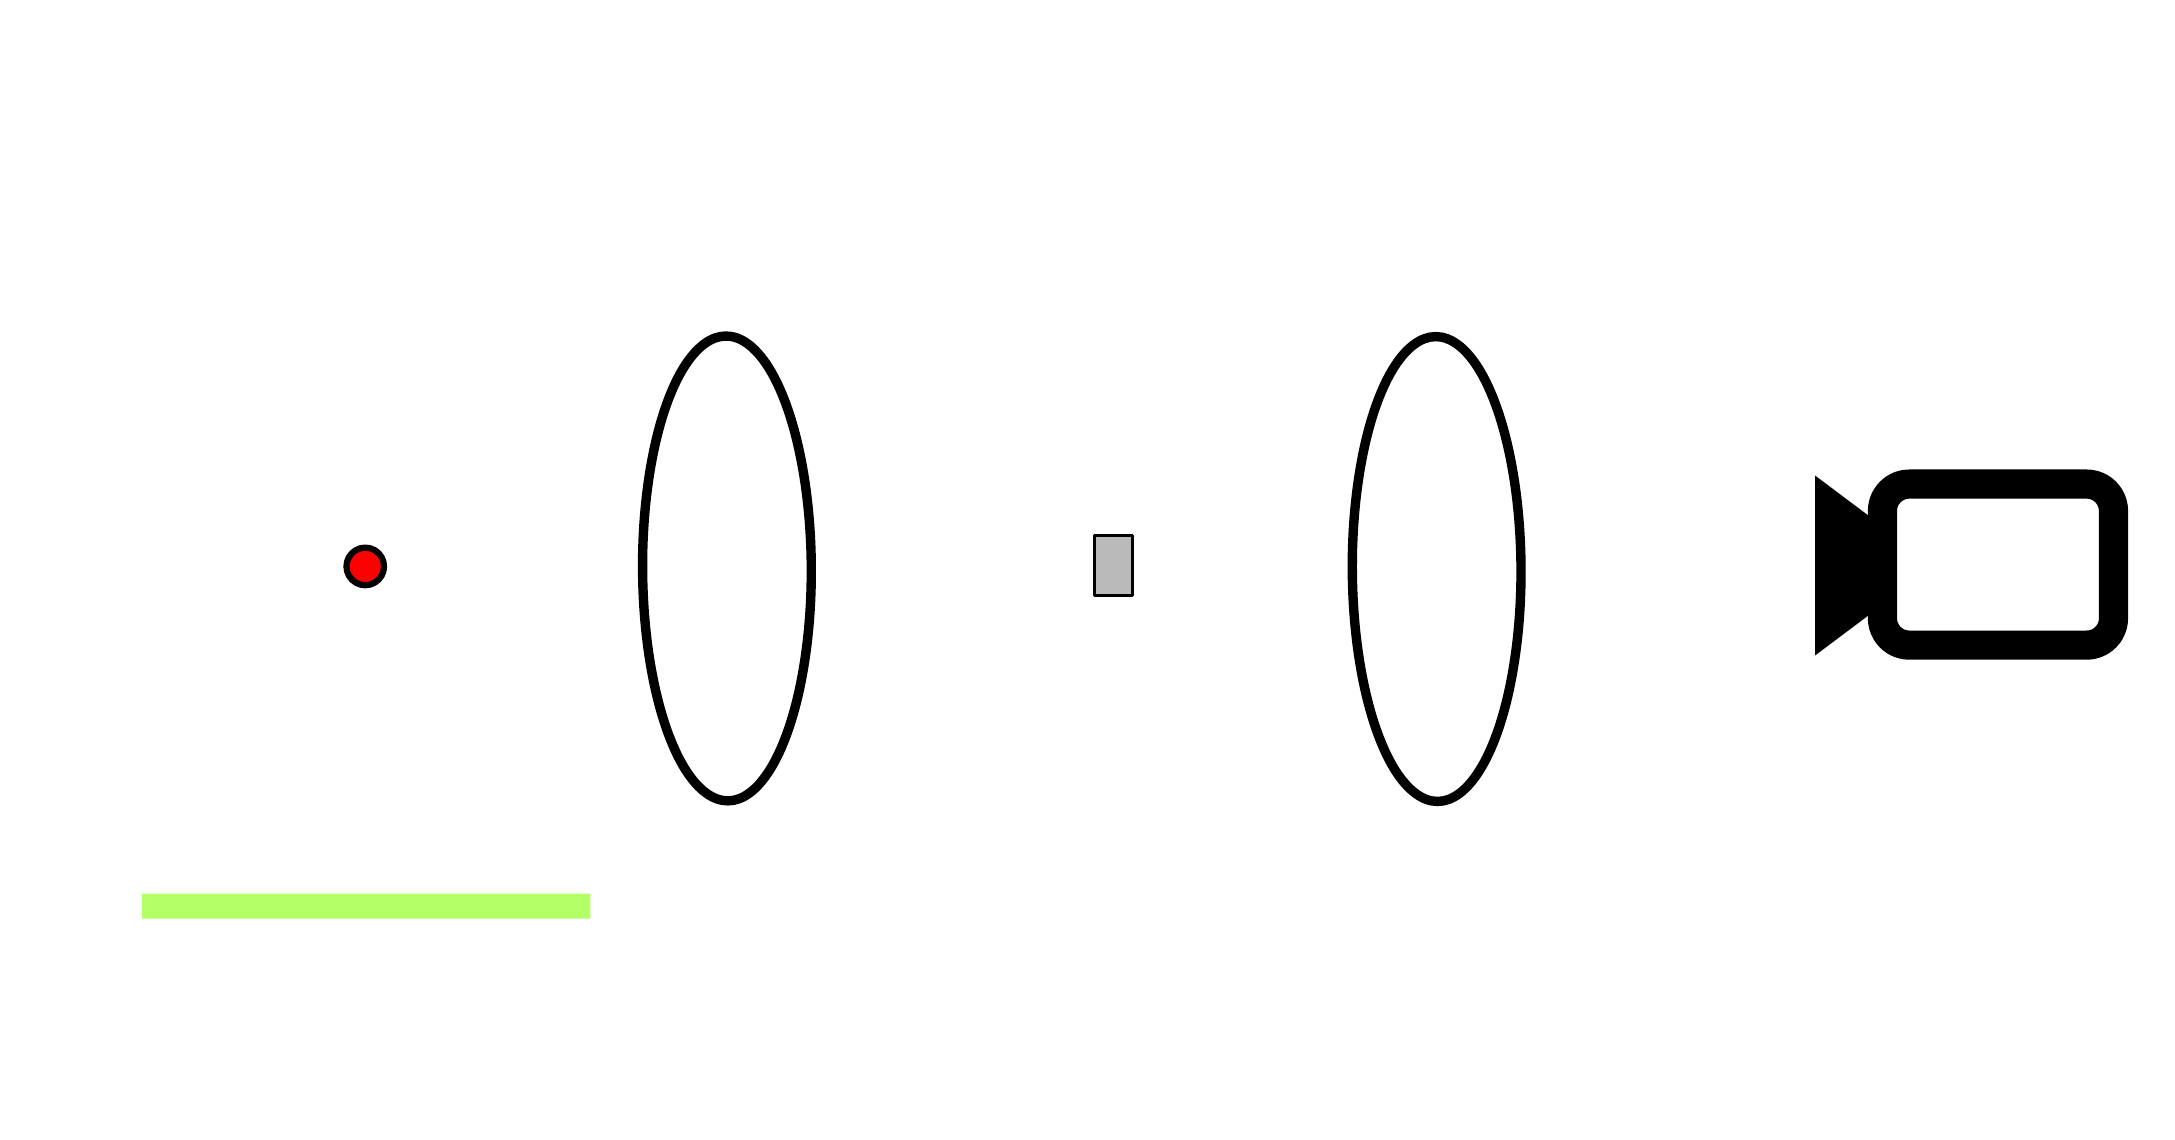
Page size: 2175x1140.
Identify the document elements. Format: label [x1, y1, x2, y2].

text_box [1815, 475, 1876, 656]
text_box [642, 336, 812, 801]
text_box [1352, 336, 1522, 802]
text_box [346, 547, 385, 586]
text_box [1094, 535, 1133, 596]
text_box [1882, 484, 2114, 646]
